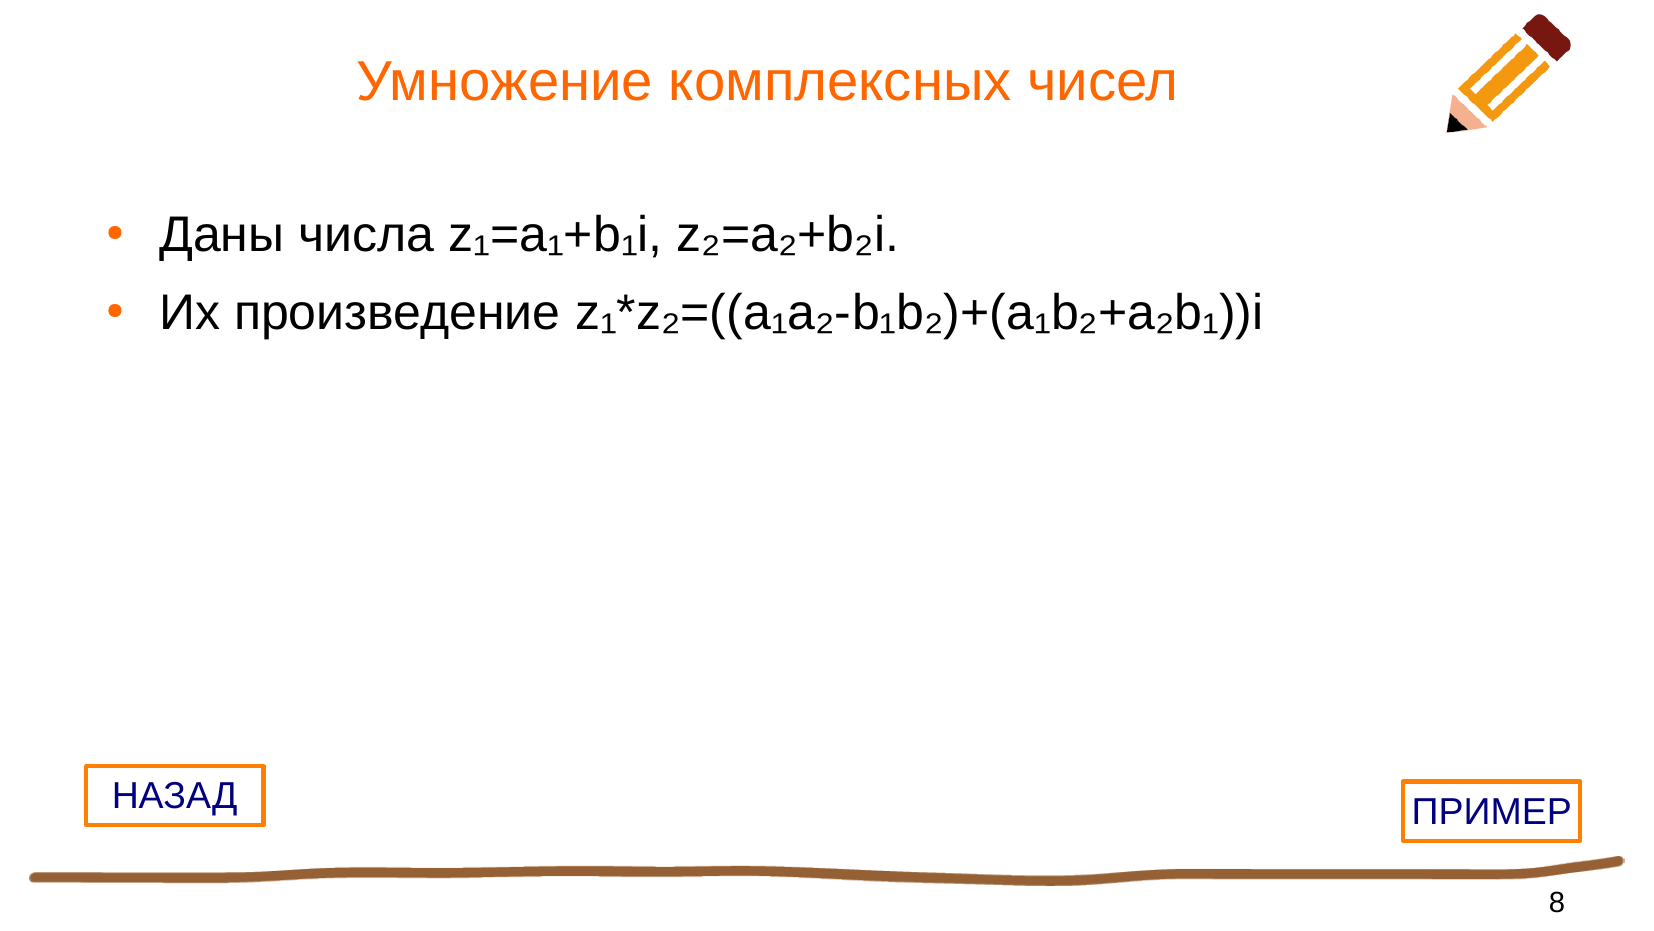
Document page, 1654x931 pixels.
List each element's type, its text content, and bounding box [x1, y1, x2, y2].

text_box ПРИМЕР [1403, 781, 1581, 841]
list Даны числа z₁=a₁+b₁i, z₂=a₂+b₂i. Их произведение z₁*z₂=((a₁a₂-b₁b₂)+(a₁b₂+a₂b₁))i [88, 206, 1565, 857]
picture [29, 856, 1625, 886]
text_box НАЗАД [86, 766, 264, 826]
title Умножение комплексных чисел [88, 29, 1447, 133]
picture [1446, 14, 1571, 133]
